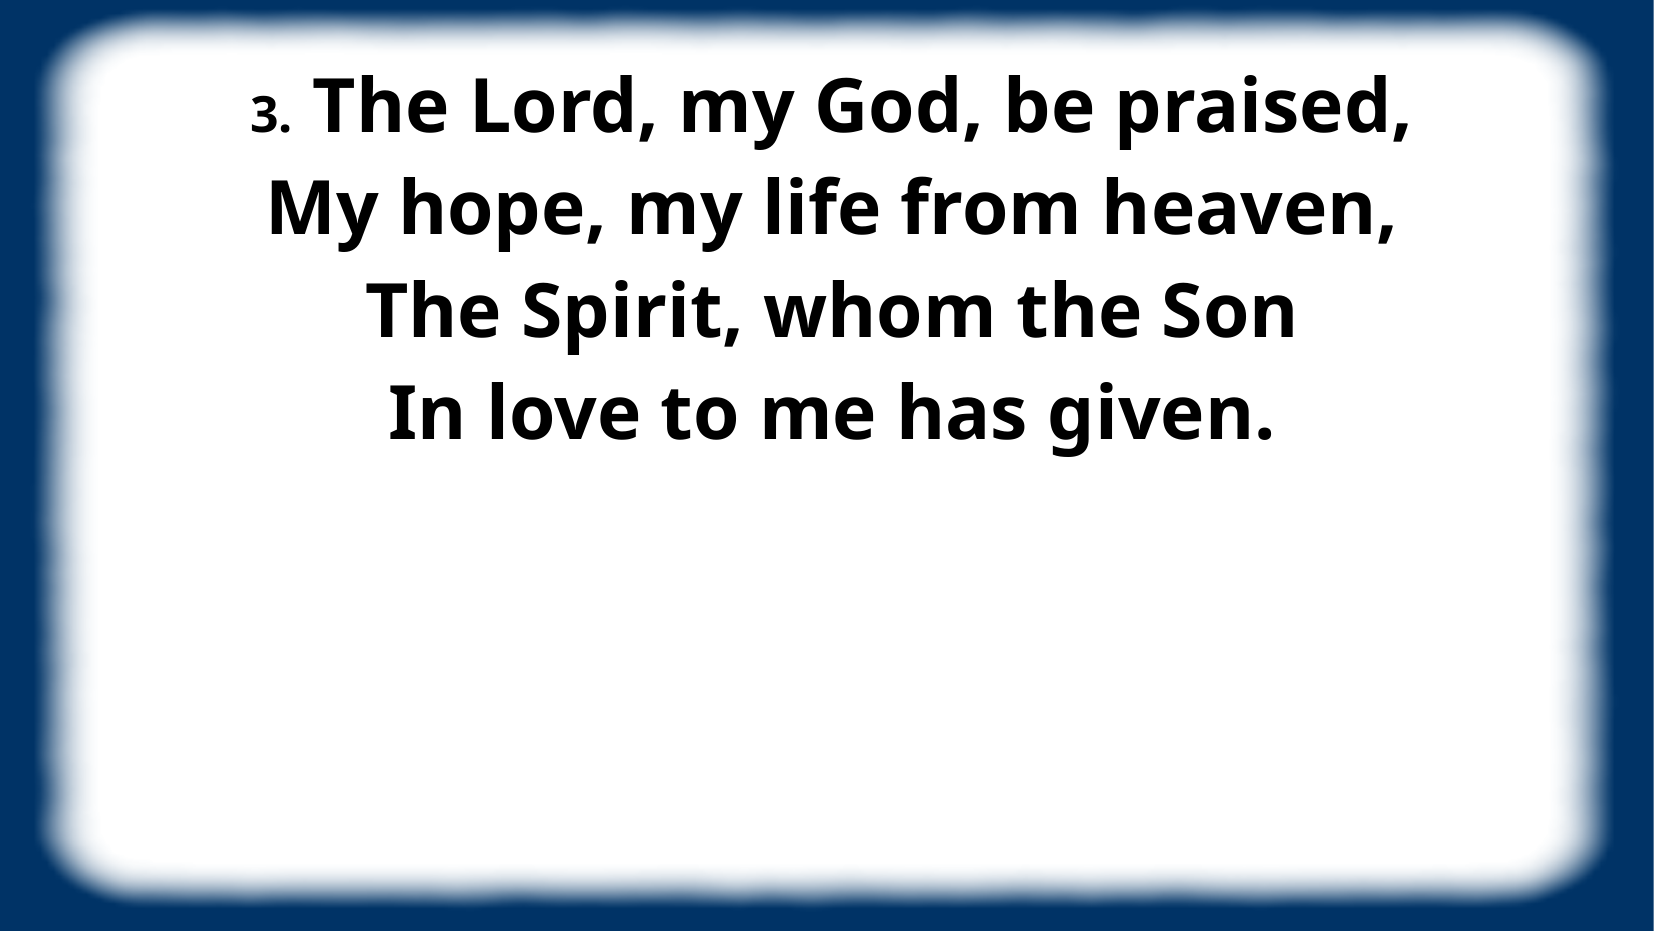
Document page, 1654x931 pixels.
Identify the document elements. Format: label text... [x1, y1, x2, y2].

text_box 3. The Lord, my God, be praised, My hope, my life from heaven, The Spirit, whom the Son In love to me has given. [105, 45, 1561, 460]
picture [0, 0, 1654, 931]
